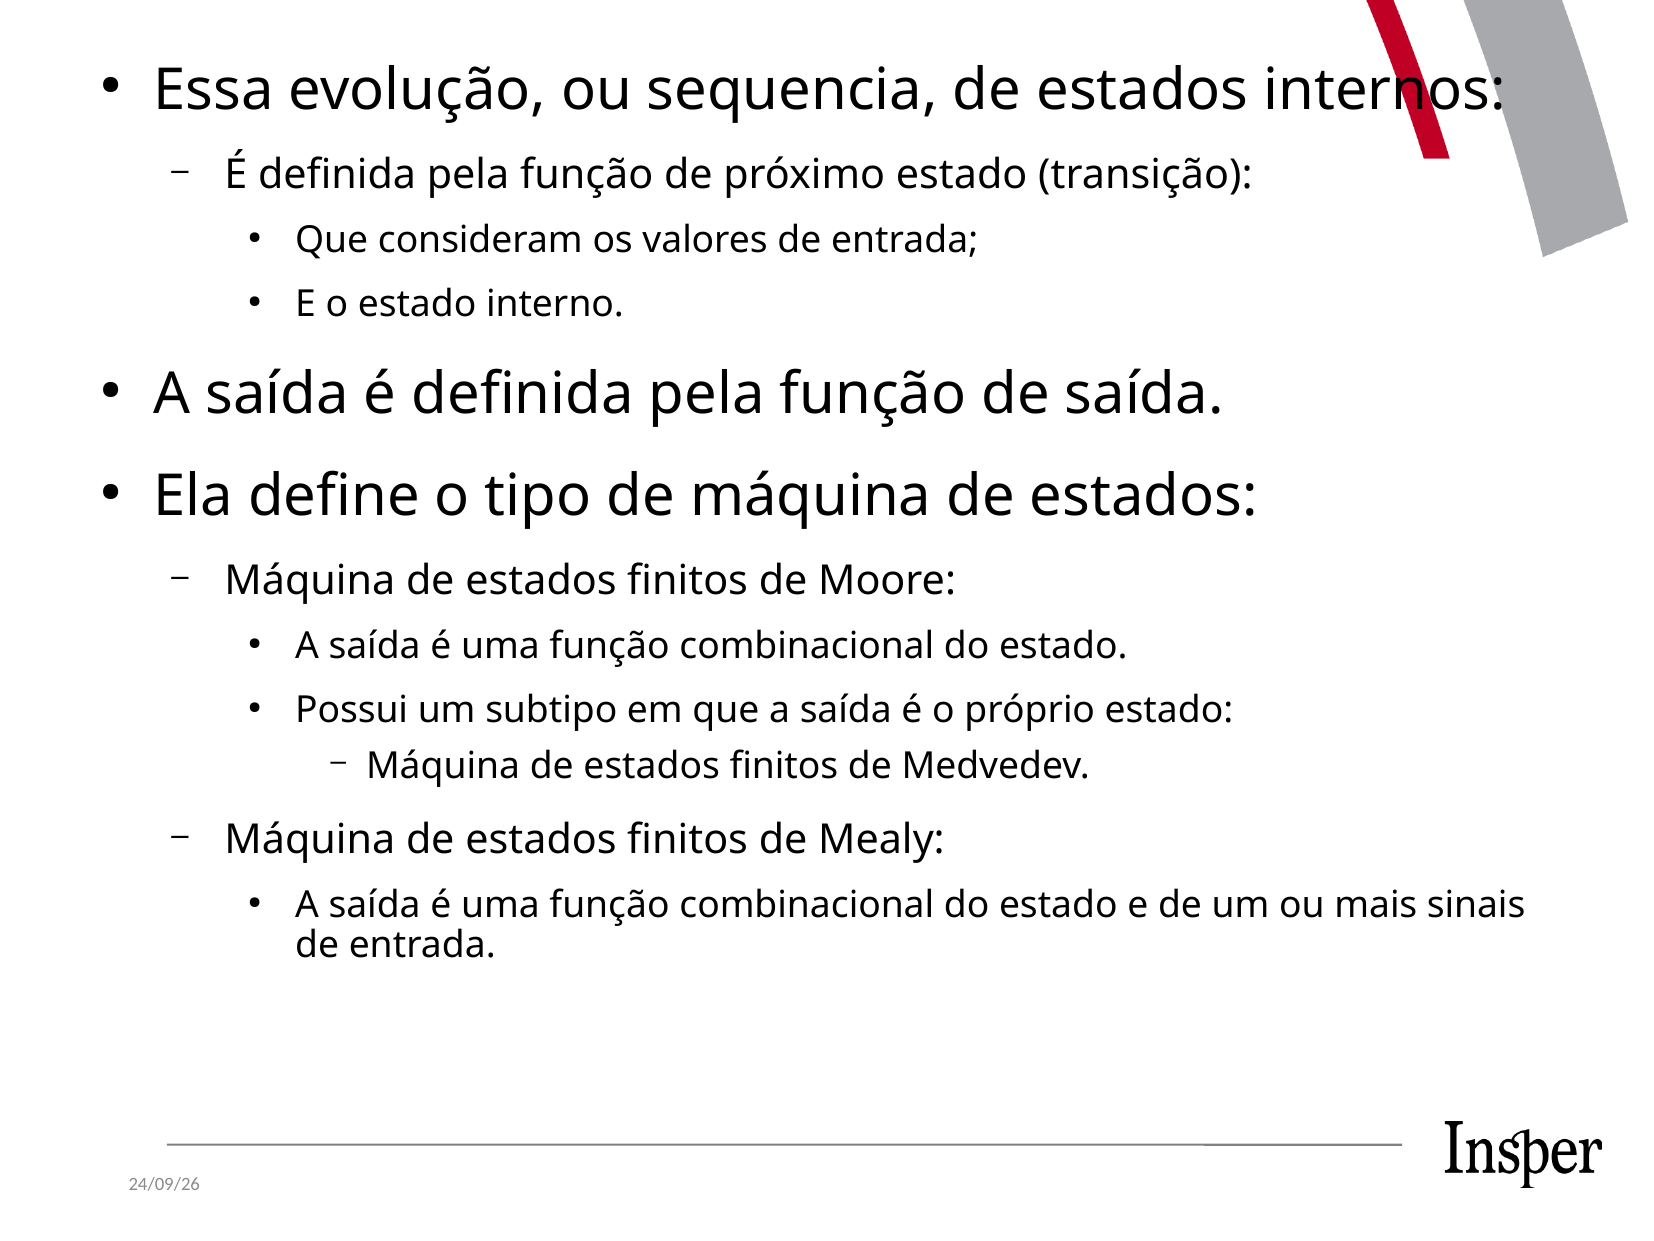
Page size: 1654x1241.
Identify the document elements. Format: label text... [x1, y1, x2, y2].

list Essa evolução, ou sequencia, de estados internos: É definida pela função de próximo estado (transição): Que consideram os valores de entrada; E o estado interno. A saída é definida pela função de saída. Ela define o tipo de máquina de estados: Máquina de estados finitos de Moore: A saída é uma função combinacional do estado. Possui um subtipo em que a saída é o próprio estado: Máquina de estados finitos de Medvedev. Máquina de estados finitos de Mealy: A saída é uma função combinacional do estado e de um ou mais sinais de entrada. [82, 59, 1571, 1111]
